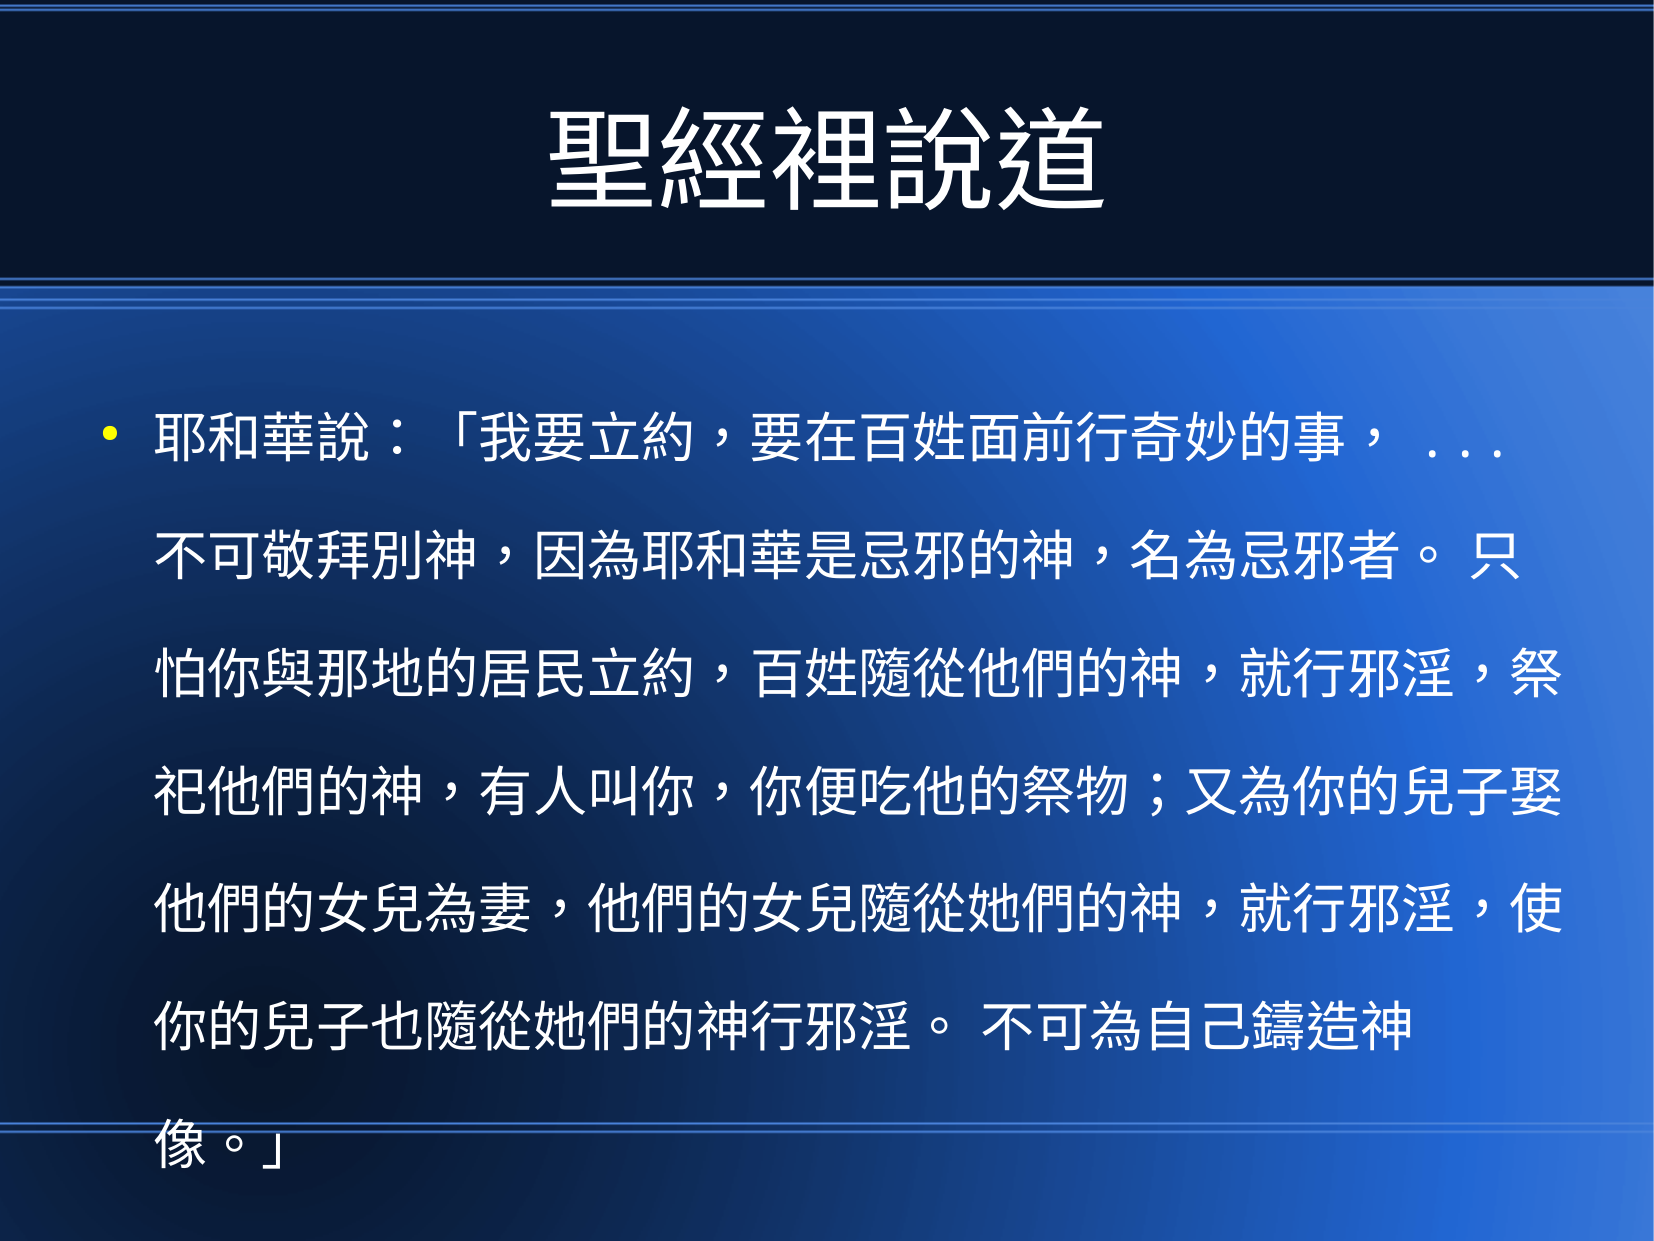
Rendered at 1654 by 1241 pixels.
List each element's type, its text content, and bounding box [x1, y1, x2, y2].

title 聖經裡說道 [82, 49, 1571, 257]
list 耶和華說：「我要立約，要在百姓面前行奇妙的事，...不可敬拜別神，因為耶和華是忌邪的神，名為忌邪者。 只怕你與那地的居民立約，百姓隨從他們的神，就行邪淫，祭祀他們的神，有人叫你，你便吃他的祭物；又為你的兒子娶他們的女兒為妻，他們的女兒隨從她們的神，就行邪淫，使你的兒子也隨從她們的神行邪淫。 不可為自己鑄造神像。」 [82, 355, 1571, 1241]
picture [0, 0, 1654, 1241]
